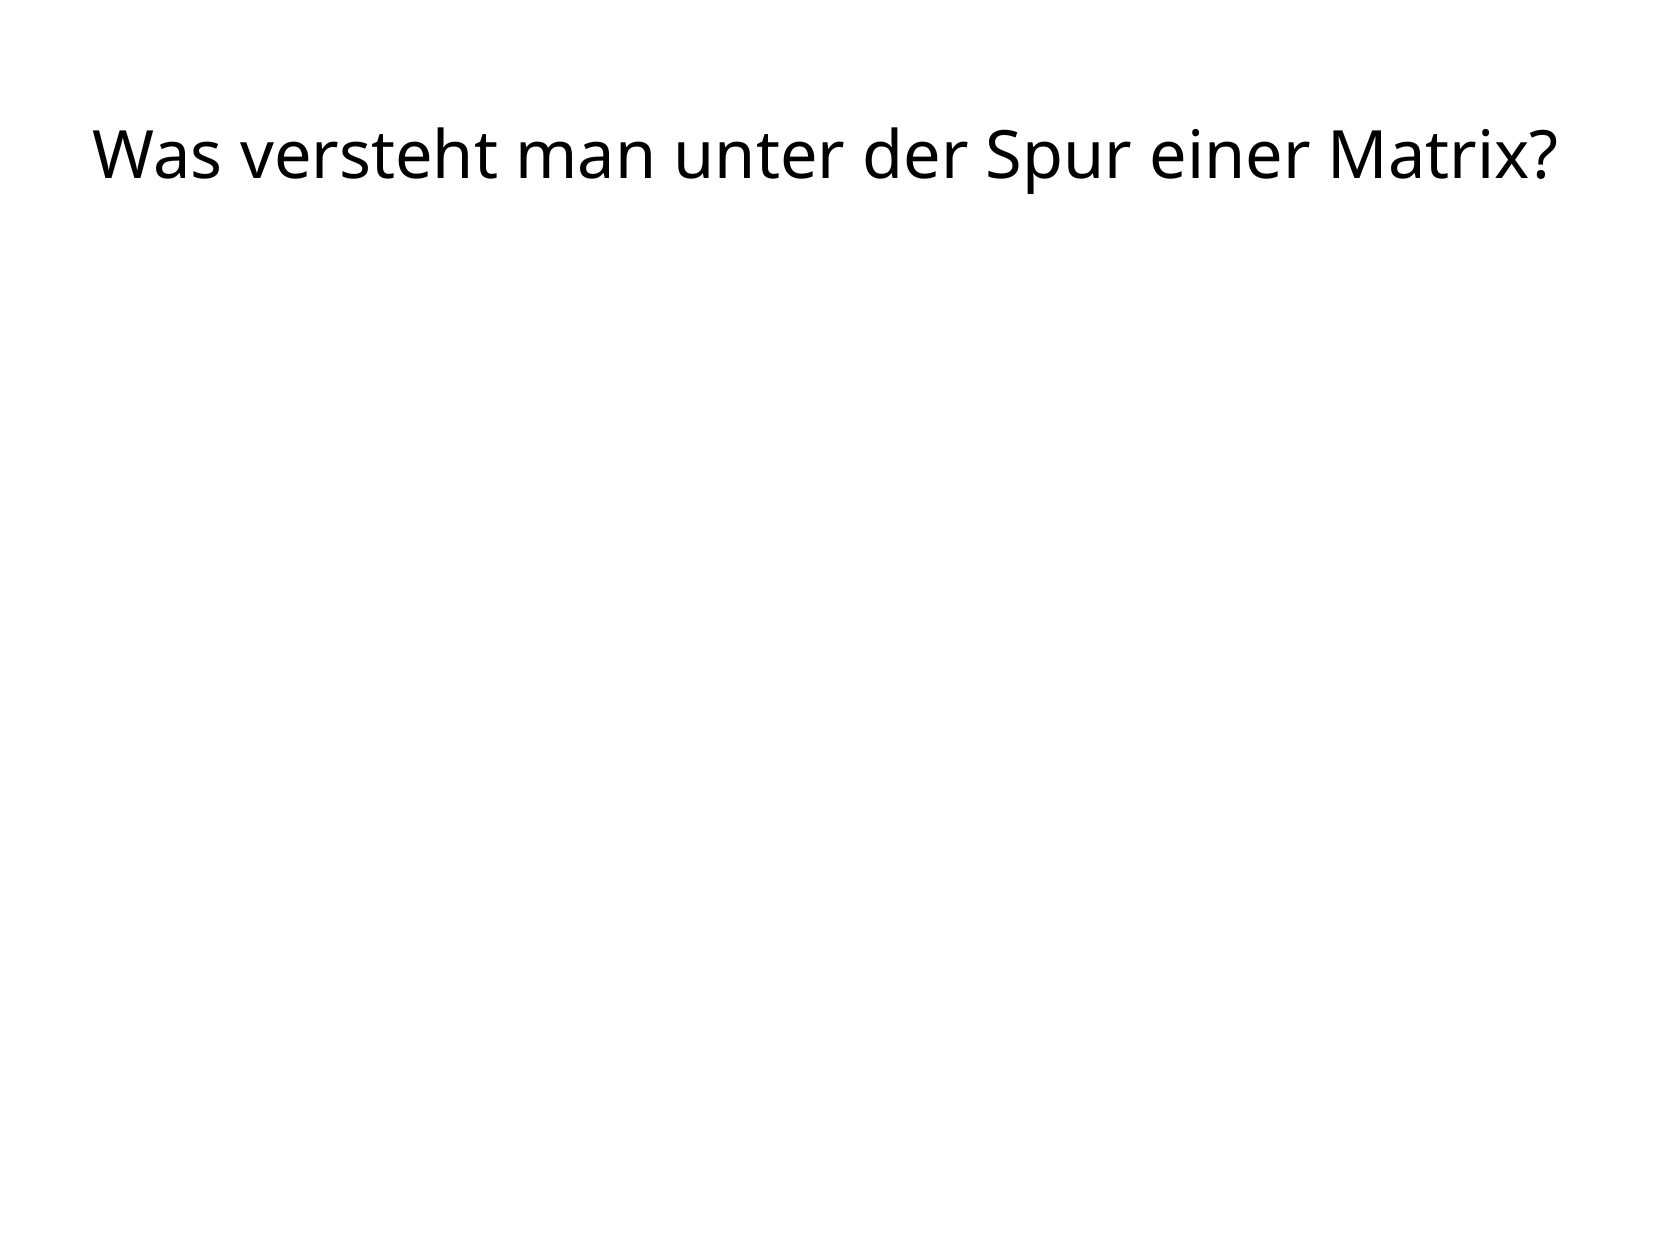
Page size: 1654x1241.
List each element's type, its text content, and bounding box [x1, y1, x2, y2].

title Was versteht man unter der Spur einer Matrix? [82, 49, 1571, 257]
